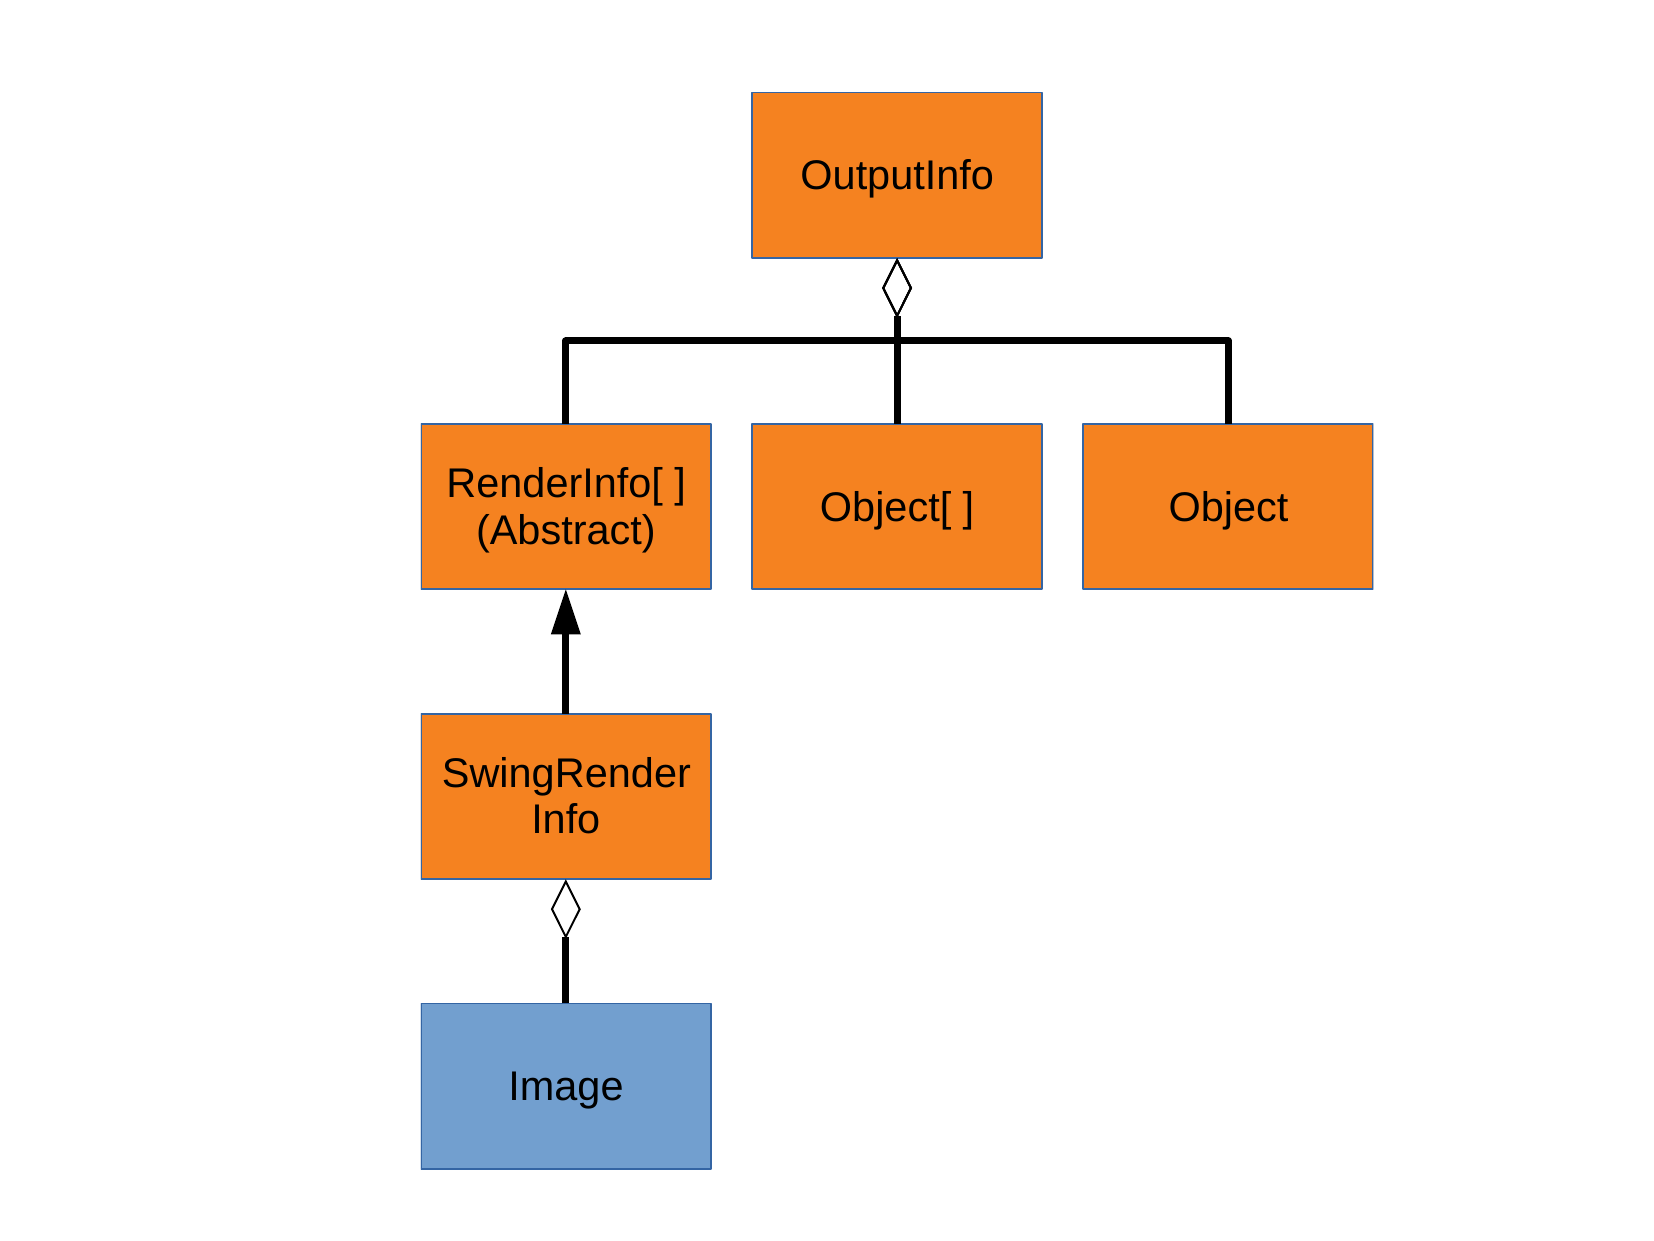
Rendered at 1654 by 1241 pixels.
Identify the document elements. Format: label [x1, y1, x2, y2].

picture [420, 91, 1375, 1171]
